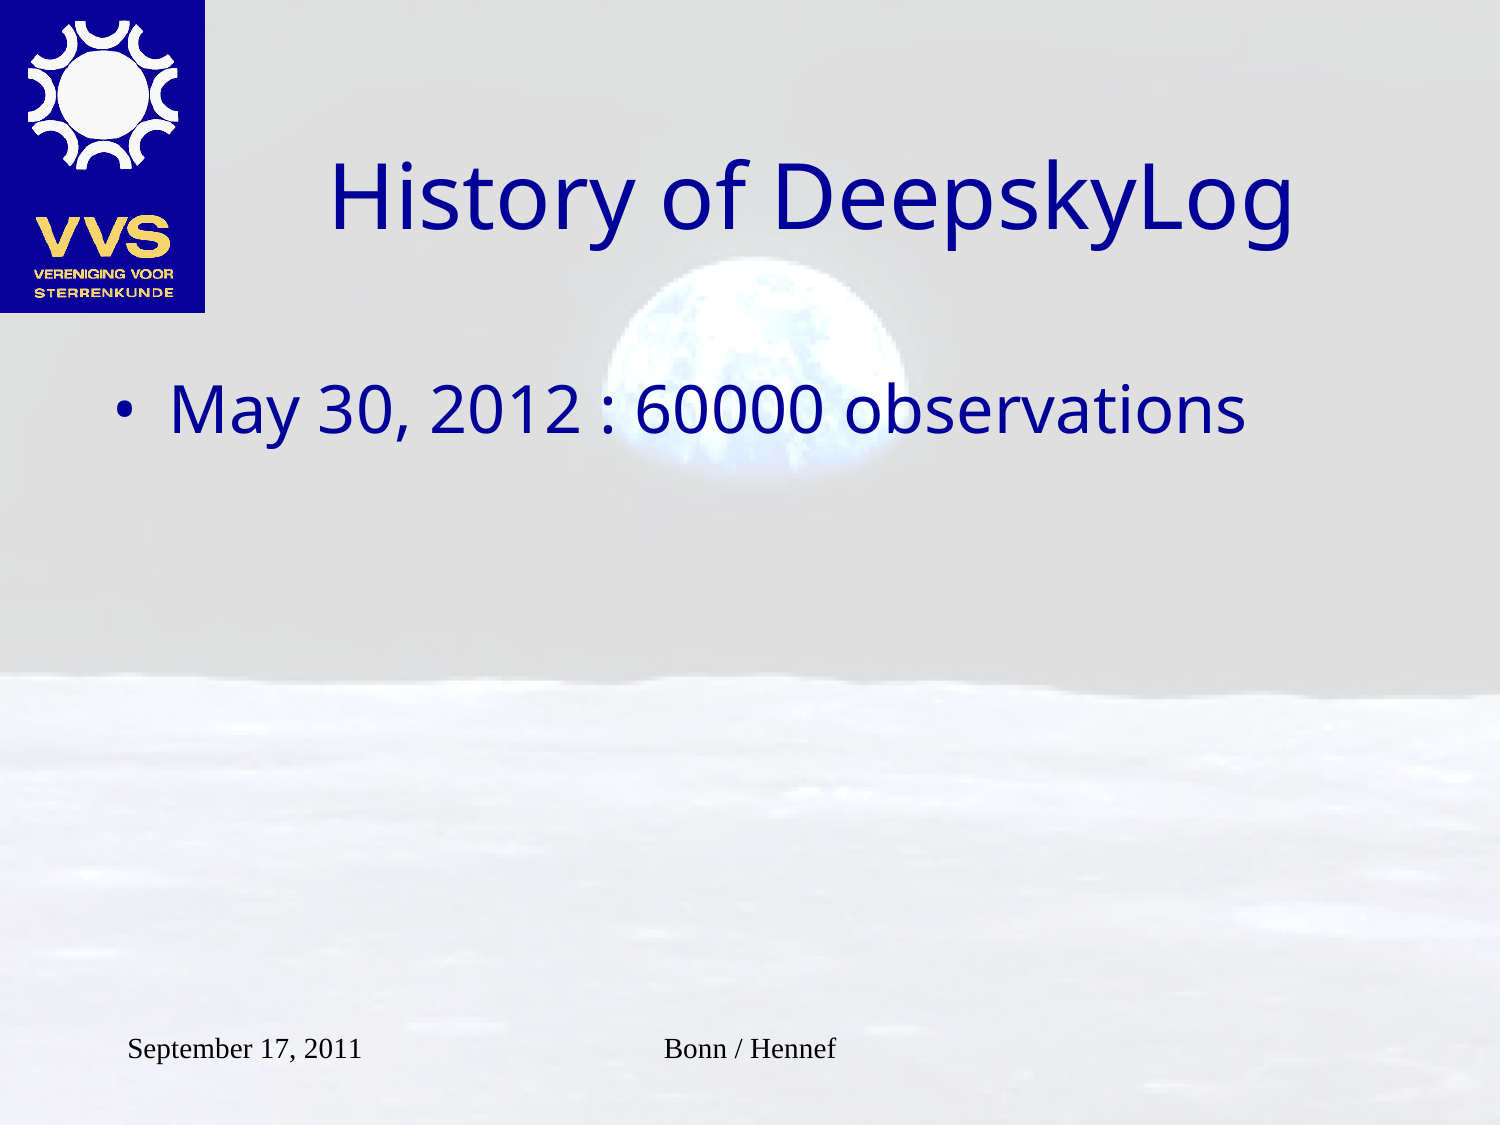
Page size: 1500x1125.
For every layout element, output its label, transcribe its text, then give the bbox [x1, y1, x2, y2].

list May 30, 2012 : 60000 observations [112, 362, 1388, 1105]
picture [0, 0, 205, 313]
title History of DeepskyLog [237, 76, 1388, 312]
